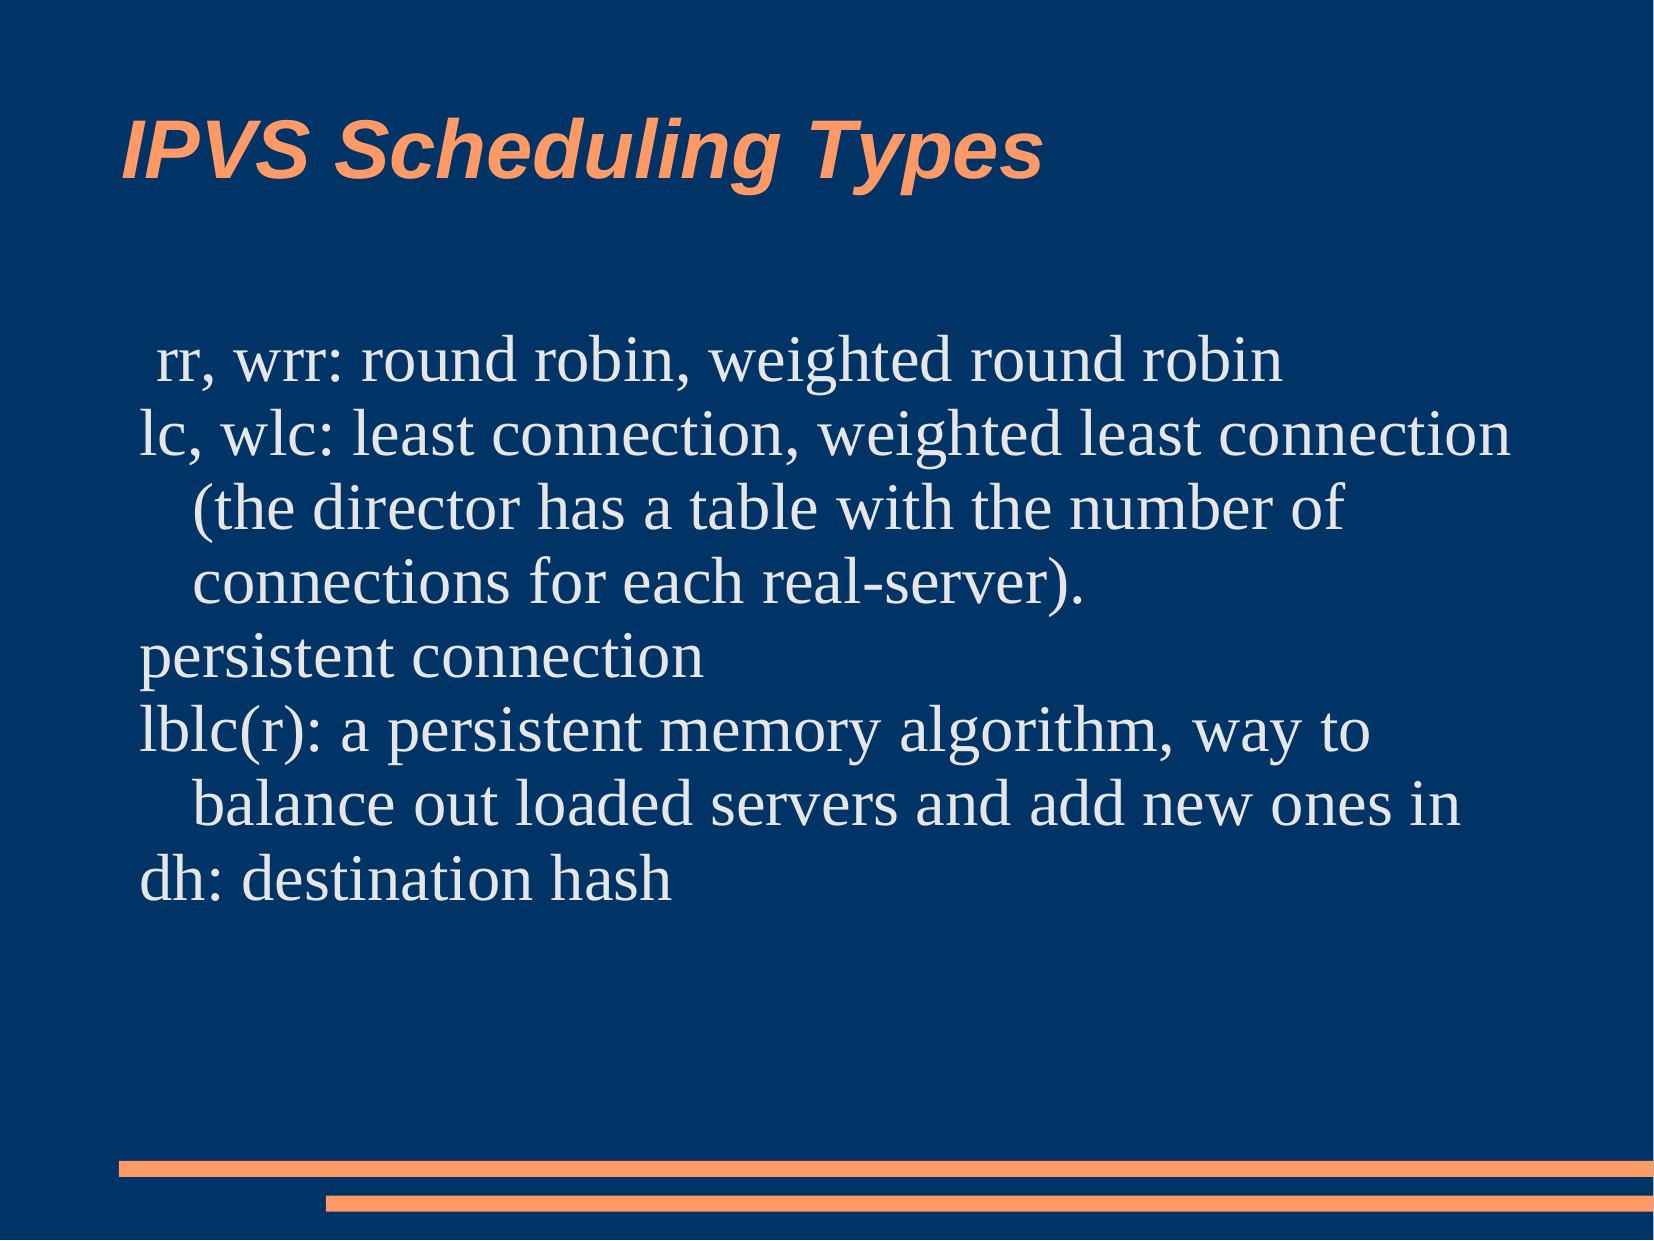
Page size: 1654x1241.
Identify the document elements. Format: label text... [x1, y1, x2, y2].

list rr, wrr: round robin, weighted round robin lc, wlc: least connection, weighted least connection (the director has a table with the number of connections for each real-server). persistent connection lblc(r): a persistent memory algorithm, way to balance out loaded servers and add new ones in dh: destination hash [121, 322, 1561, 1118]
title IPVS Scheduling Types [121, 46, 1534, 254]
